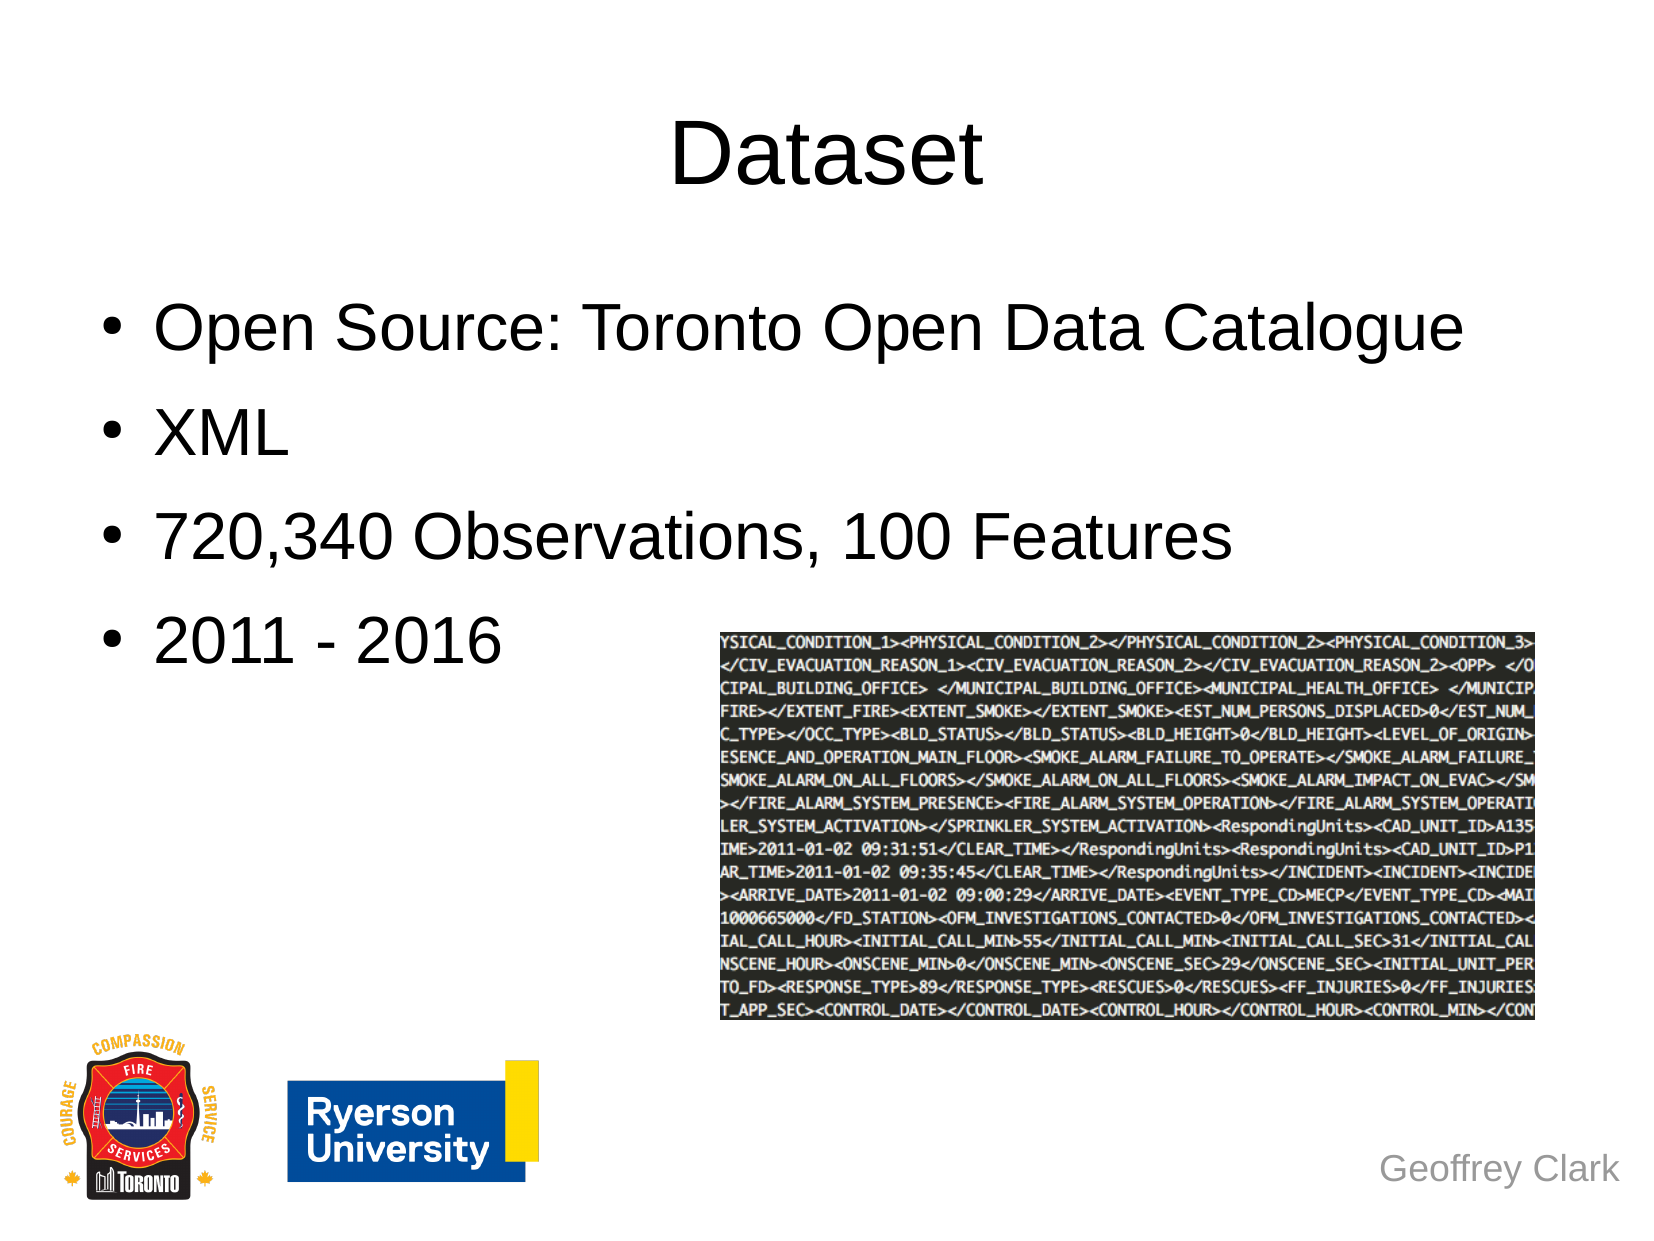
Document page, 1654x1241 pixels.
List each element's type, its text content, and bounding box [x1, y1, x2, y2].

text_box Geoffrey Clark [1364, 1140, 1636, 1197]
picture [60, 1034, 217, 1200]
title Dataset [82, 49, 1571, 257]
list Open Source: Toronto Open Data Catalogue XML 720,340 Observations, 100 Features 2011 - 2016 [82, 290, 1571, 1010]
picture [254, 1027, 571, 1216]
picture [720, 632, 1535, 1021]
